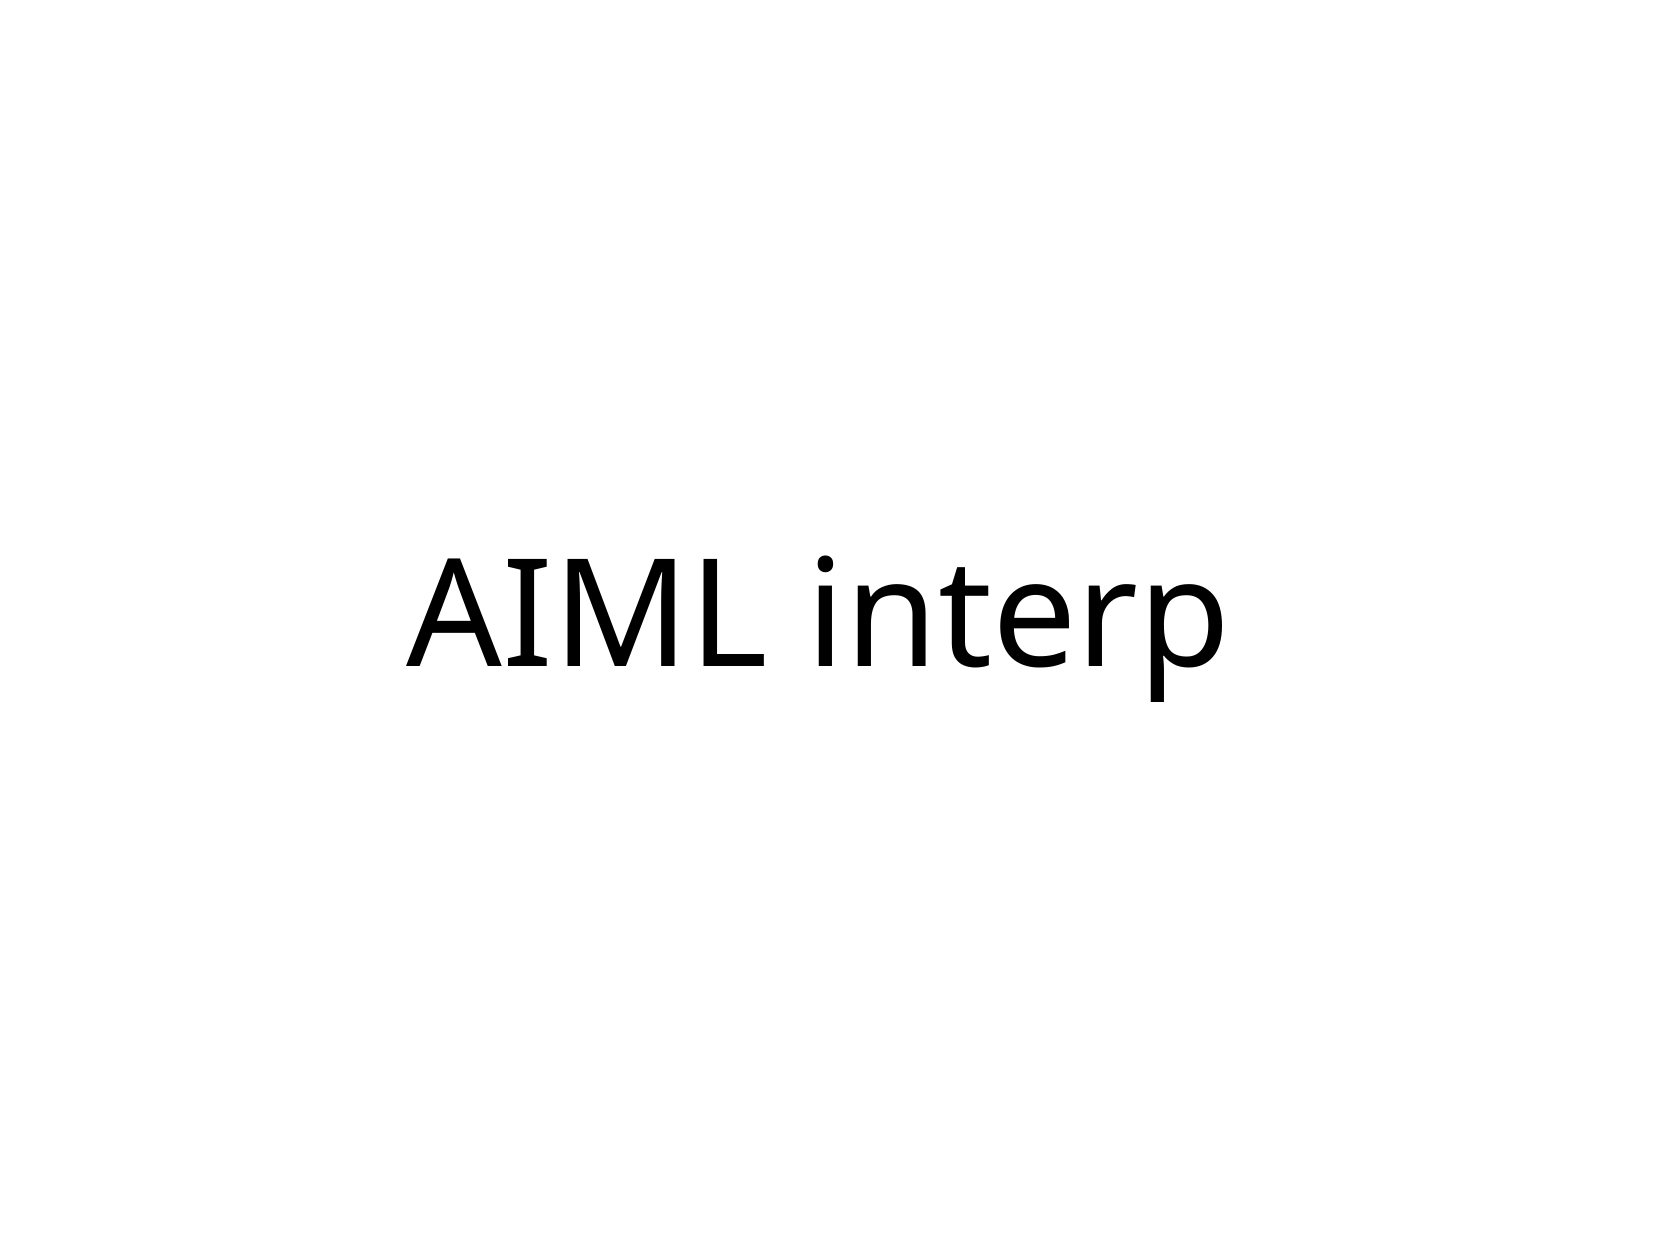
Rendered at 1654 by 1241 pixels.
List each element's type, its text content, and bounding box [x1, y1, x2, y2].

title AIML interp [75, 503, 1564, 713]
